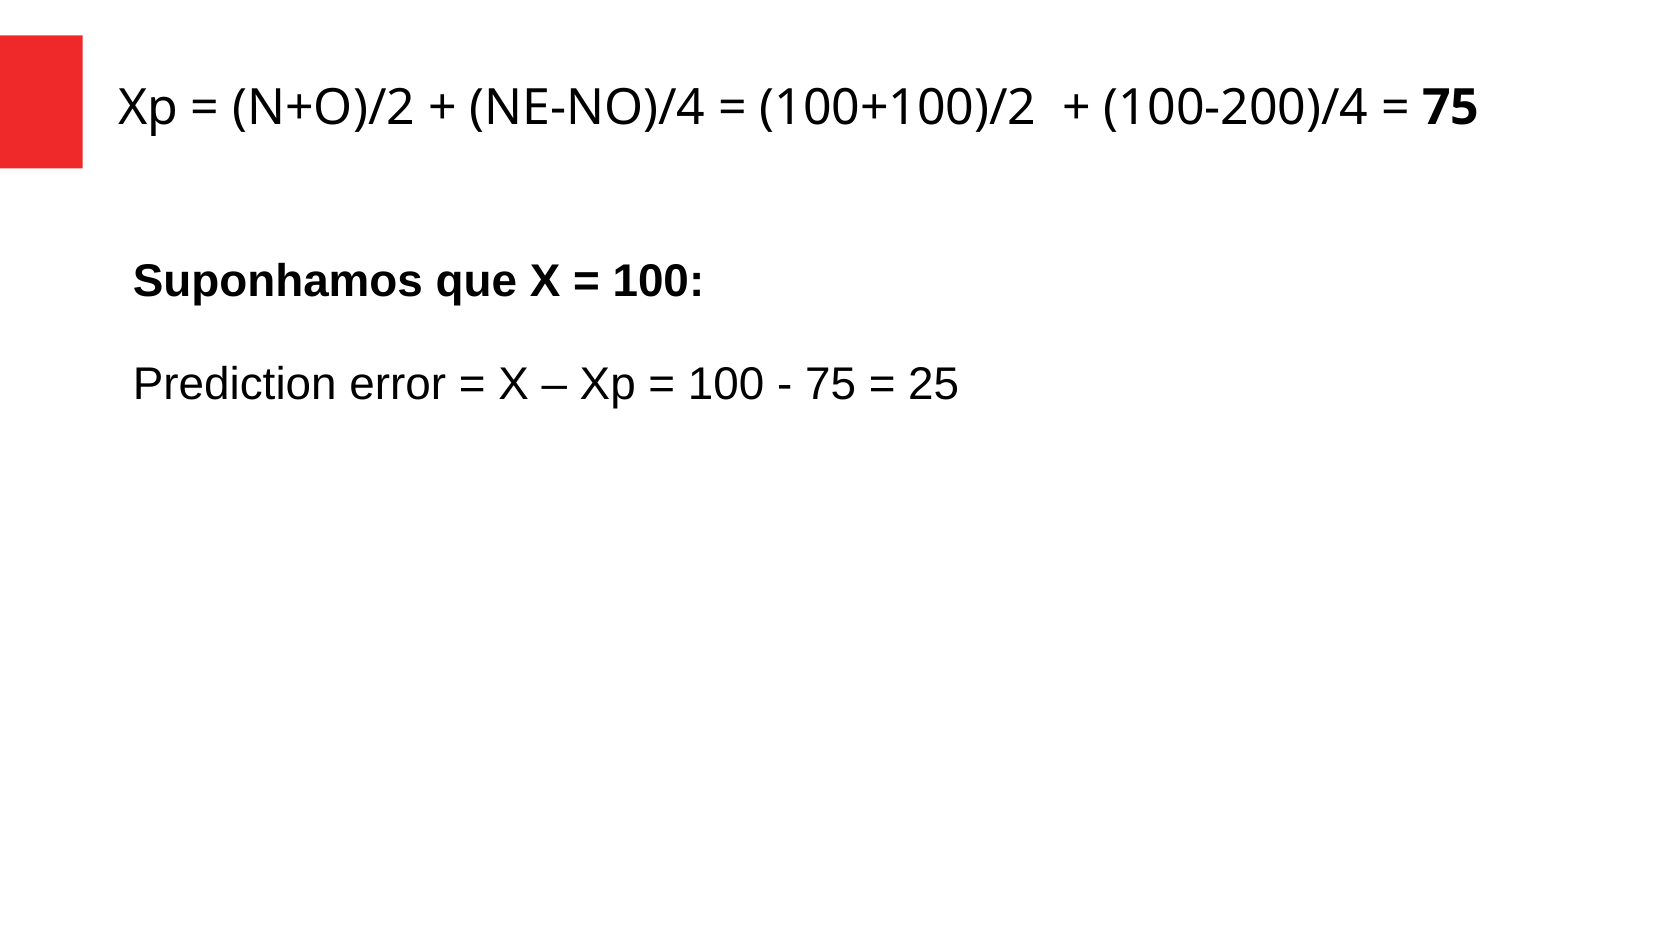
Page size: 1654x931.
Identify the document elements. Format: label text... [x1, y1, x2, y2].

text_box Xp = (N+O)/2 + (NE-NO)/4 = (100+100)/2 + (100-200)/4 = 75 [118, 70, 1595, 154]
text_box Suponhamos que X = 100: Prediction error = X – Xp = 100 - 75 = 25 [118, 248, 1300, 468]
